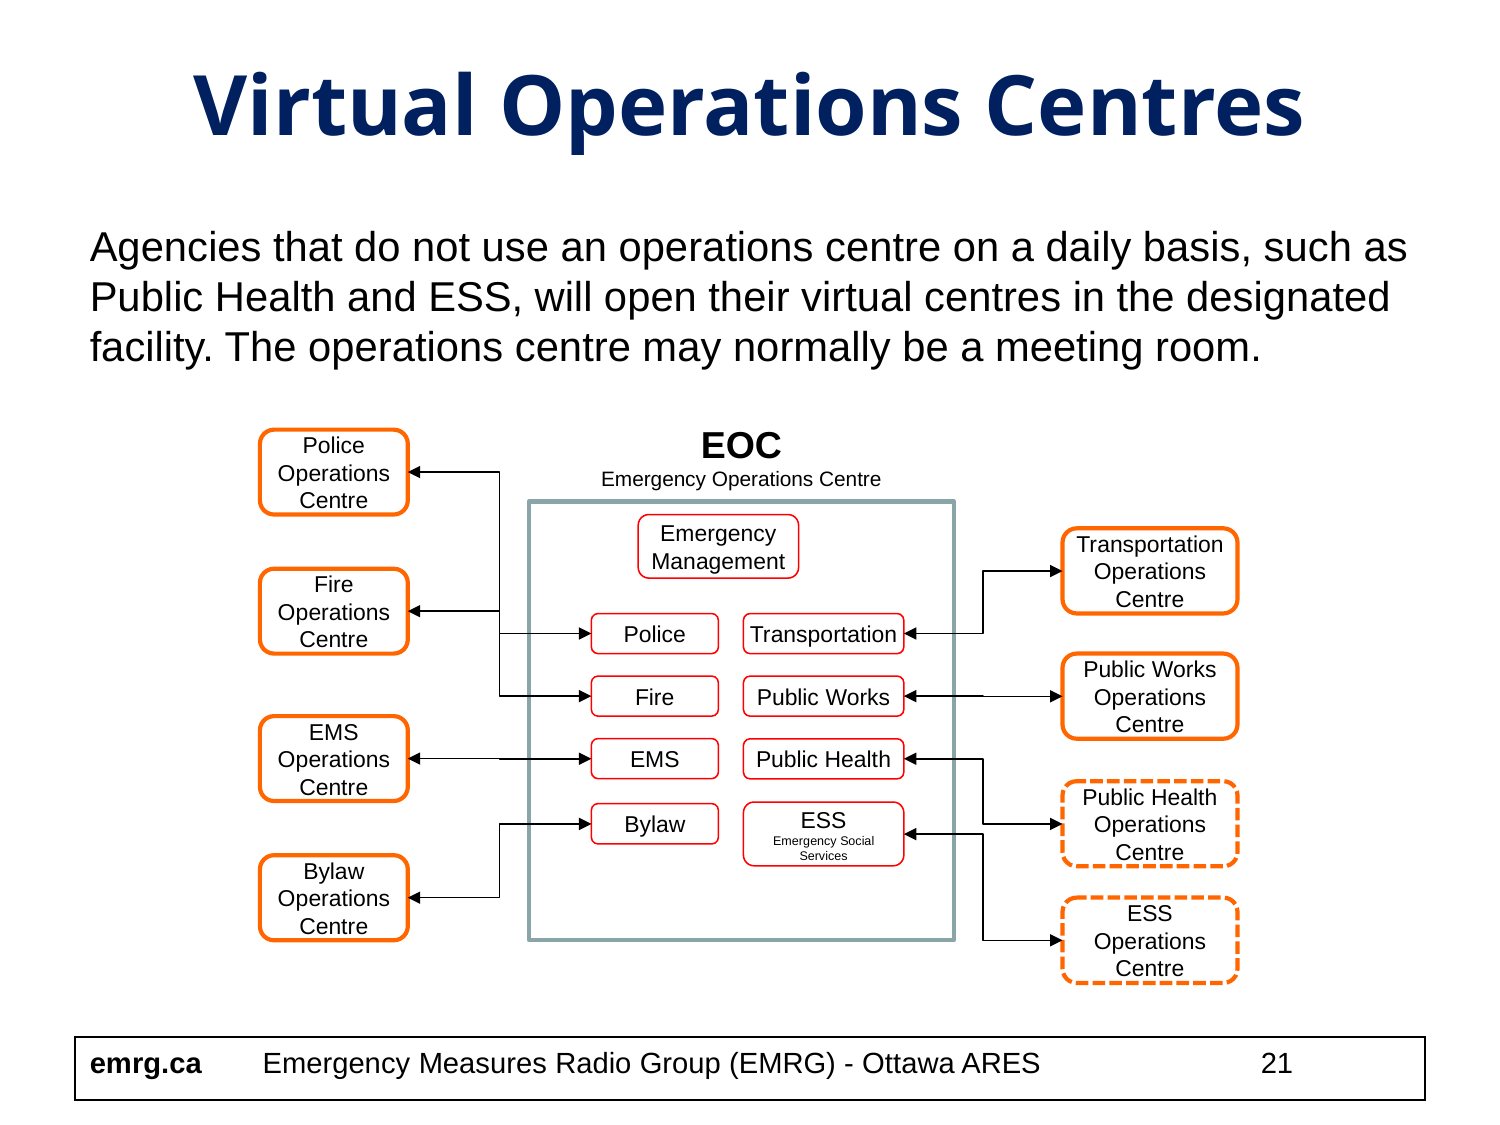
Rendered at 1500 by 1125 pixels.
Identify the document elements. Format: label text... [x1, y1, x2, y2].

text_box ESS Emergency Social Services [743, 802, 904, 866]
text_box Public Health [743, 738, 904, 779]
text_box Bylaw [591, 803, 719, 844]
title Virtual Operations Centres [75, 45, 1425, 212]
text_box EMS Operations Centre [259, 716, 408, 802]
text_box Transportation [743, 613, 904, 654]
text_box Bylaw Operations Centre [259, 855, 408, 941]
text_box Police [591, 613, 719, 654]
text_box Transportation Operations Centre [1062, 528, 1238, 614]
text_box Fire [591, 676, 719, 717]
text_box Public Health Operations Centre [1062, 781, 1238, 867]
text_box Police Operations Centre [259, 429, 408, 515]
slide_number <number> [1246, 1037, 1425, 1103]
text_box EMS [591, 738, 719, 779]
text_box Public Works Operations Centre [1062, 653, 1238, 739]
footer Emergency Measures Radio Group (EMRG) - Ottawa ARES [247, 1037, 1238, 1103]
text_box ESS Operations Centre [1062, 897, 1238, 983]
text_box EOC Emergency Operations Centre [578, 413, 904, 499]
text_box Agencies that do not use an operations centre on a daily basis, such as Public Health and ESS, will open their virtual centres in the designated facility. The operations centre may normally be a meeting room. [74, 212, 1425, 378]
text_box Fire Operations Centre [259, 568, 408, 654]
text_box Public Works [743, 676, 904, 717]
text_box Emergency Management [638, 514, 799, 579]
